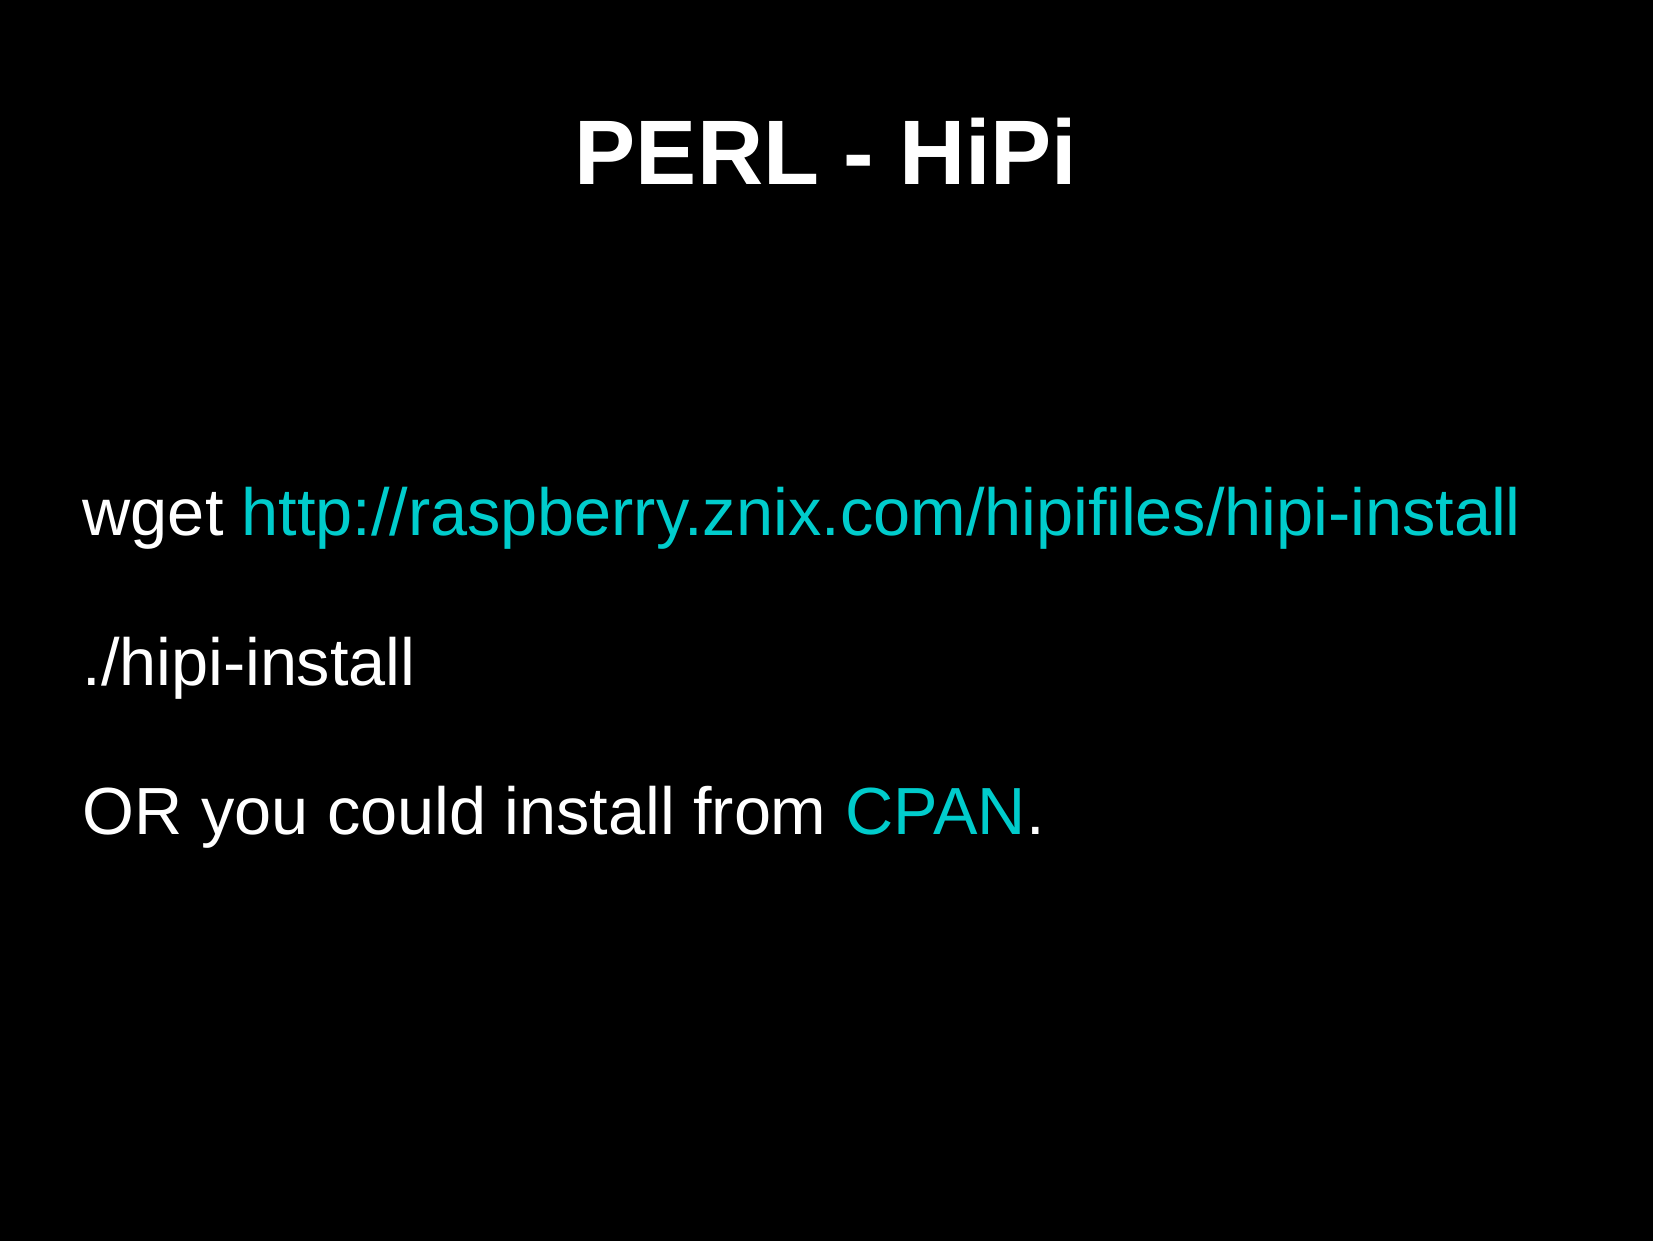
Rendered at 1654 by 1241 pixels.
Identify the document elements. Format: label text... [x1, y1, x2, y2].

title PERL - HiPi [82, 49, 1571, 257]
subtitle wget http://raspberry.znix.com/hipifiles/hipi-install ./hipi-install OR you could install from CPAN. [82, 290, 1571, 1109]
